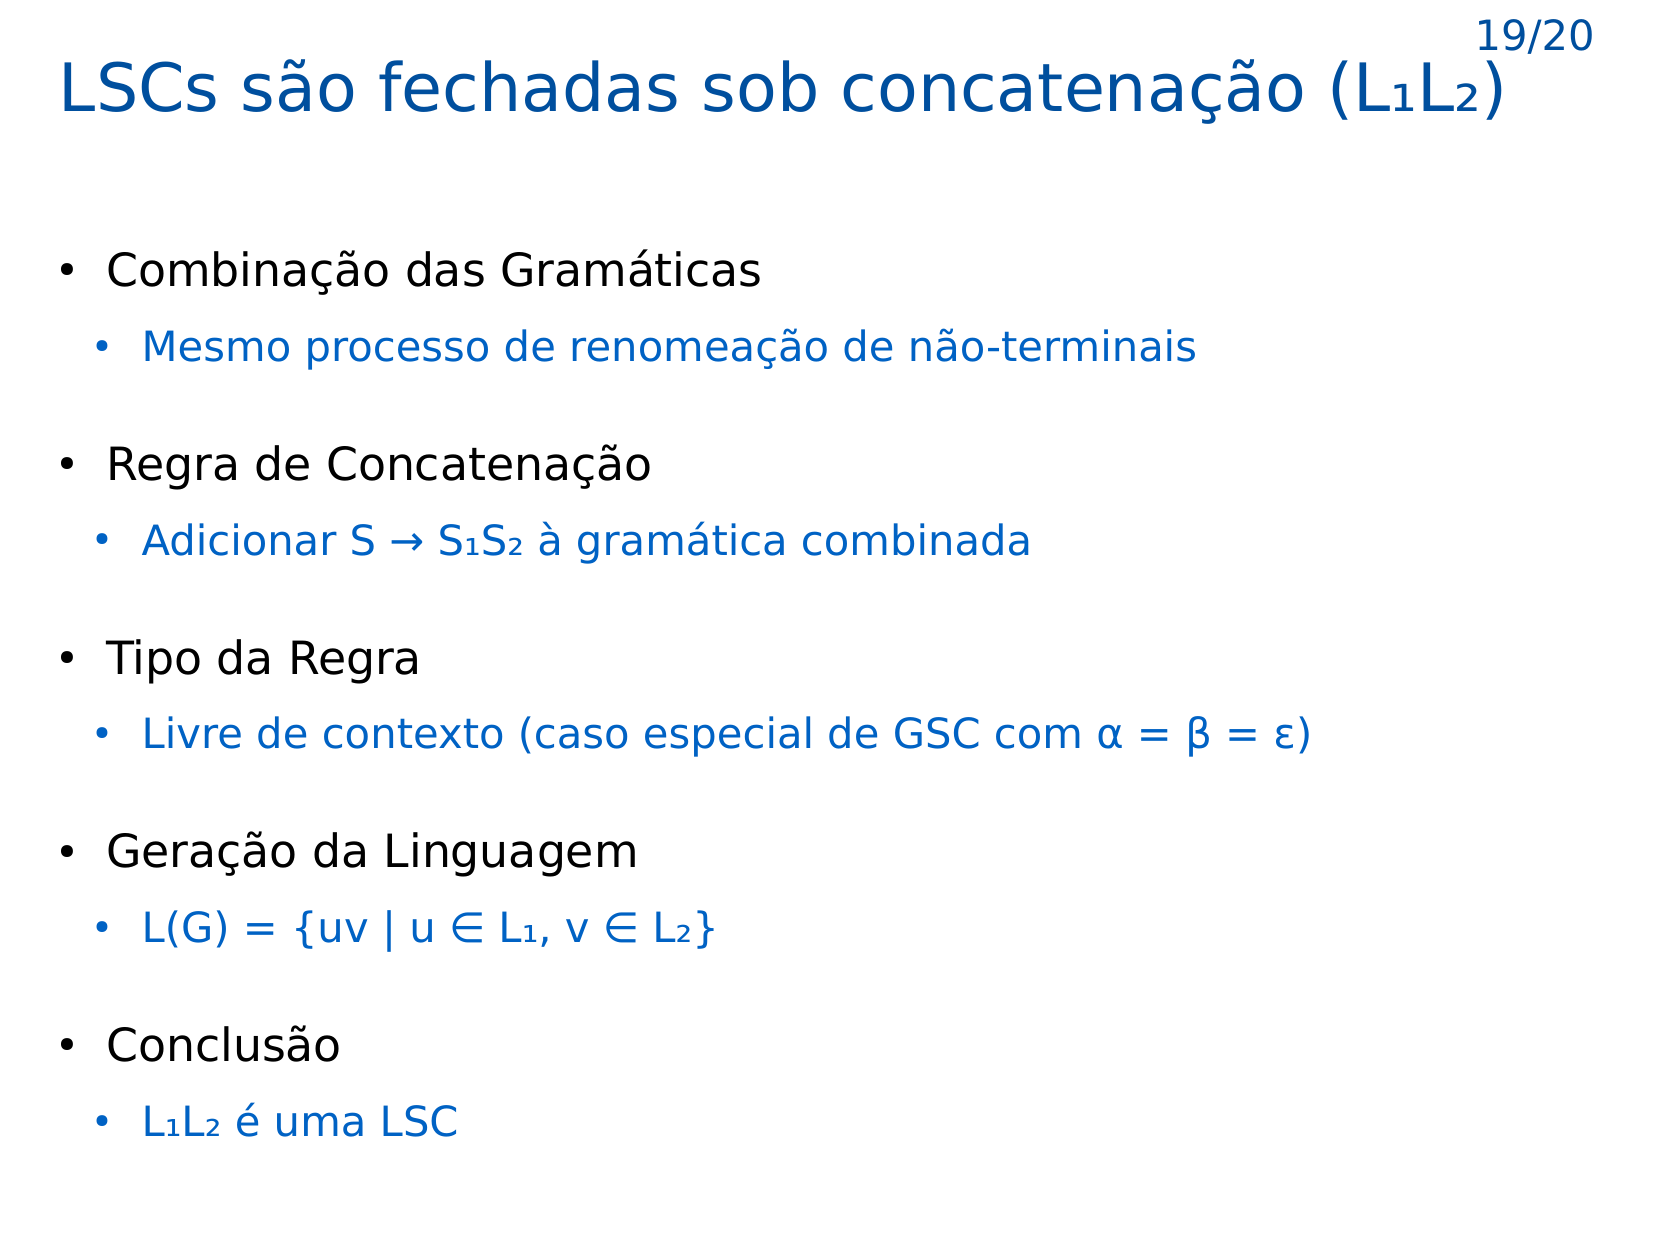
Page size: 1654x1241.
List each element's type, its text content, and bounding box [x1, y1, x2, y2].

title LSCs são fechadas sob concatenação (L₁L₂) [59, 29, 1625, 148]
list Combinação das Gramáticas Mesmo processo de renomeação de não-terminais Regra de Concatenação Adicionar S → S₁S₂ à gramática combinada Tipo da Regra Livre de contexto (caso especial de GSC com α = β = ε) Geração da Linguagem L(G) = {uv | u ∈ L₁, v ∈ L₂} Conclusão L₁L₂ é uma LSC [59, 236, 1595, 1211]
